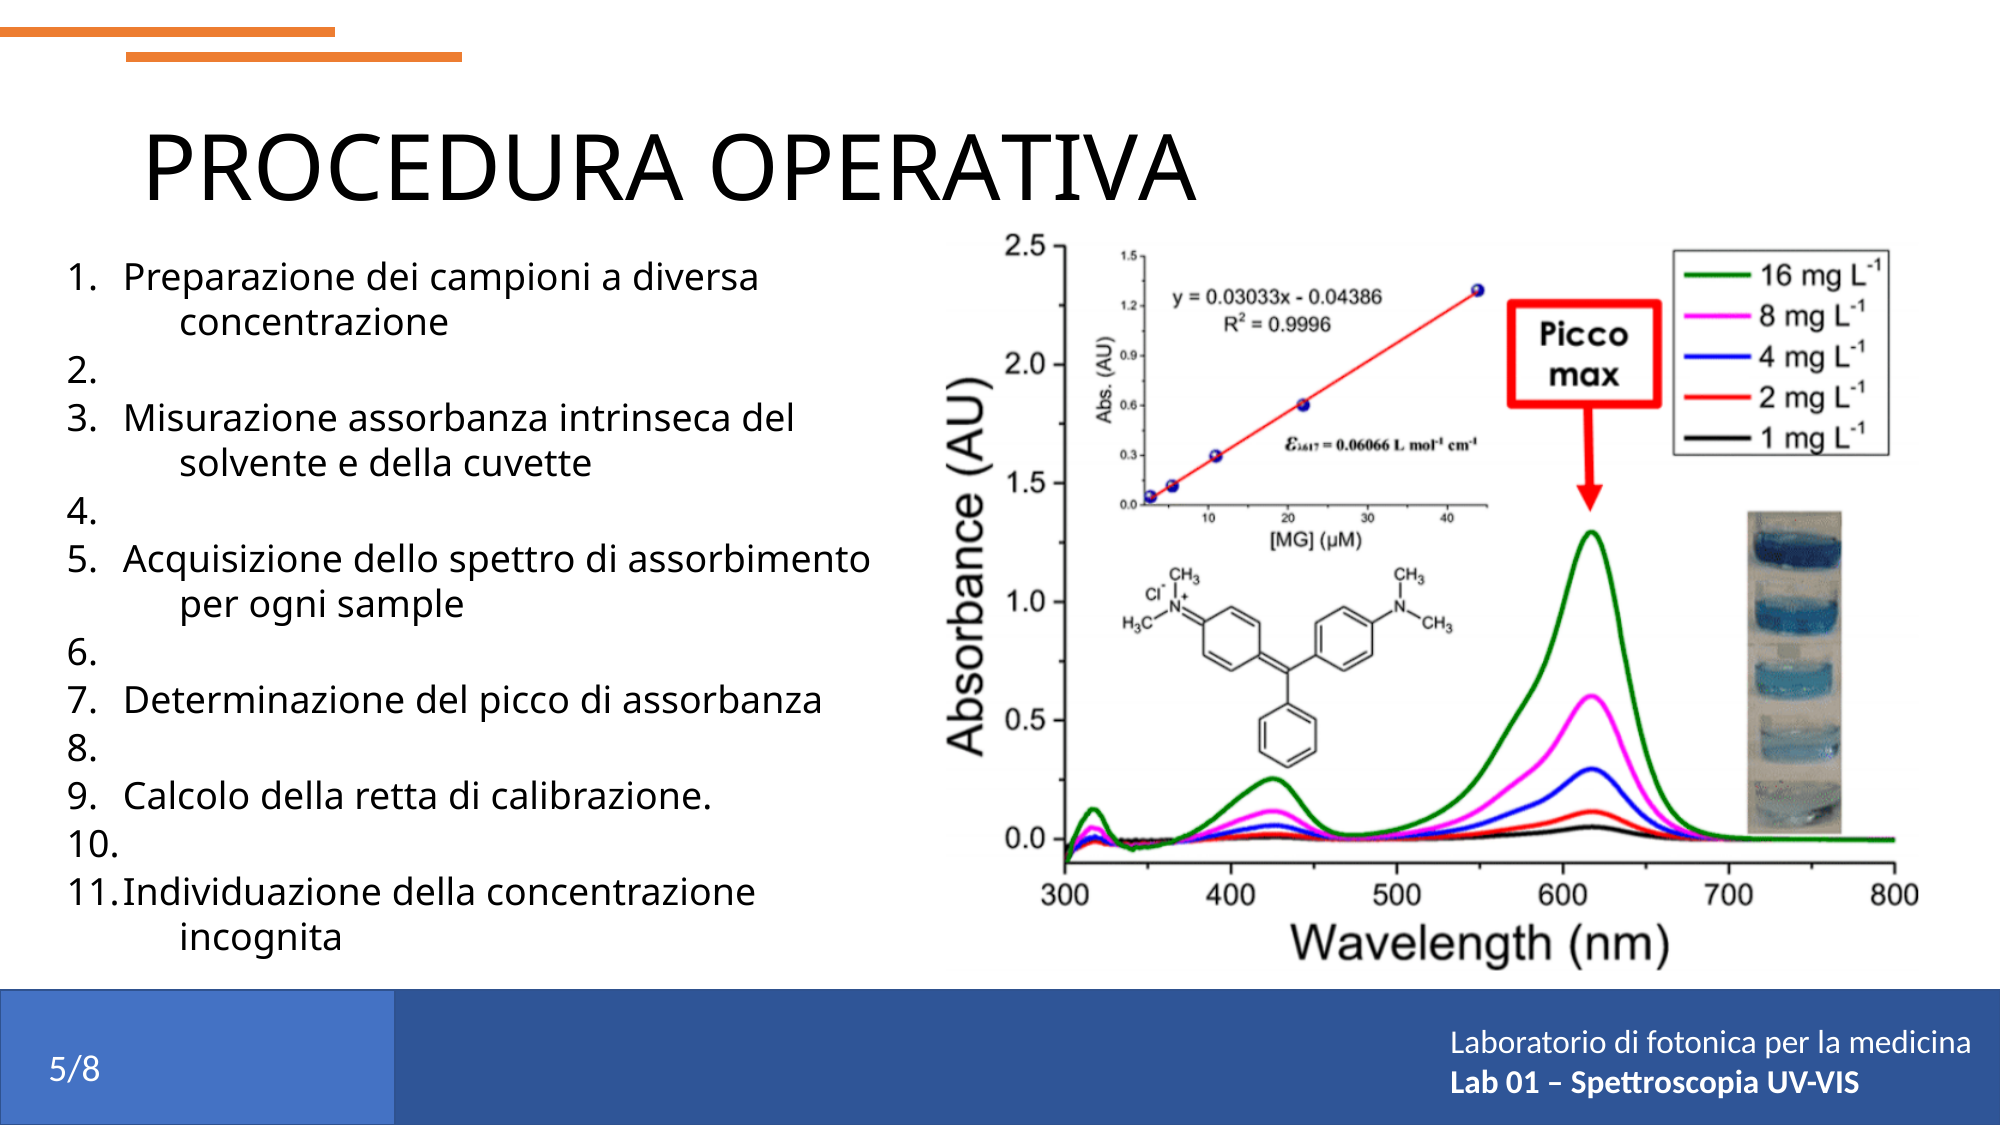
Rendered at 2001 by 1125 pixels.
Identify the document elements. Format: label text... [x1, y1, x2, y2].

text_box [0, 28, 334, 36]
text_box Preparazione dei campioni a diversa concentrazione Misurazione assorbanza intrinseca del solvente e della cuvette Acquisizione dello spettro di assorbimento per ogni sample Determinazione del picco di assorbanza Calcolo della retta di calibrazione. Individuazione della concentrazione incognita [51, 245, 917, 942]
text_box 5/8 [33, 1036, 168, 1097]
text_box PROCEDURA OPERATIVA [126, 101, 1654, 228]
picture [890, 196, 2000, 990]
text_box [127, 53, 461, 61]
text_box [0, 990, 2000, 1125]
text_box Laboratorio di fotonica per la medicina Lab 01 – Spettroscopia UV-VIS [1435, 1012, 2000, 1125]
